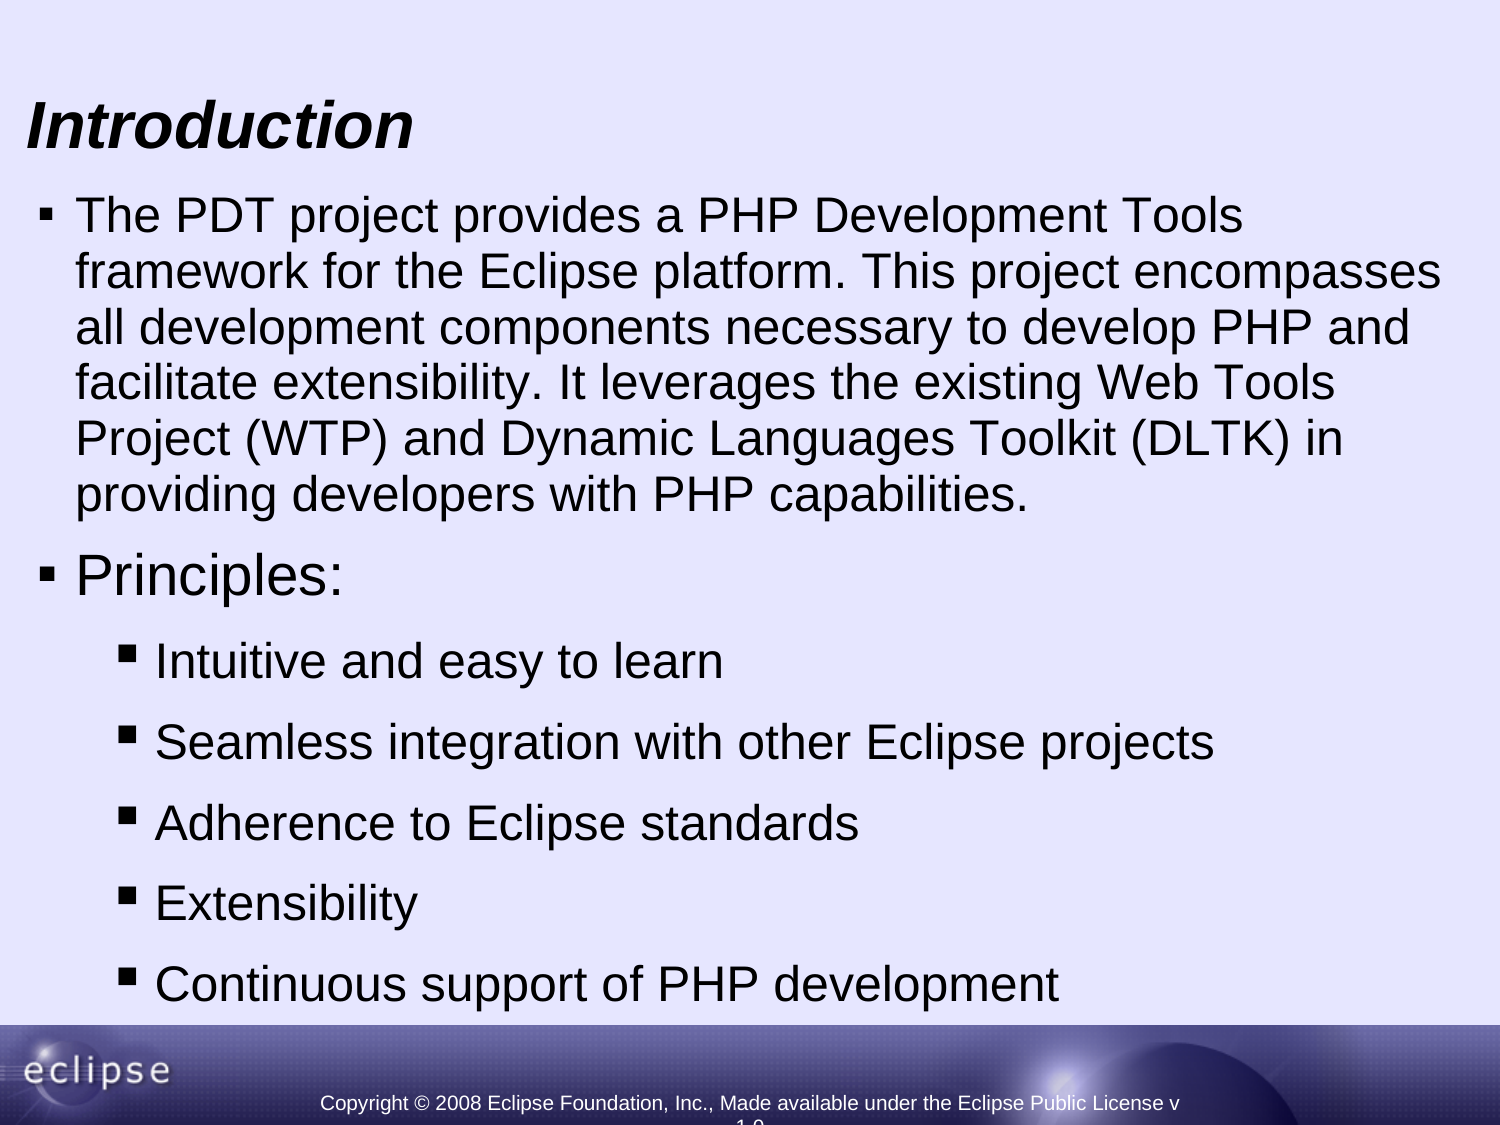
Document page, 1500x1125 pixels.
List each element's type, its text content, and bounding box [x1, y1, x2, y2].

list The PDT project provides a PHP Development Tools framework for the Eclipse platform. This project encompasses all development components necessary to develop PHP and facilitate extensibility. It leverages the existing Web Tools Project (WTP) and Dynamic Languages Toolkit (DLTK) in providing developers with PHP capabilities. Principles: Intuitive and easy to learn Seamless integration with other Eclipse projects Adherence to Eclipse standards Extensibility Continuous support of PHP development [37, 187, 1463, 1021]
picture [0, 1025, 1500, 1125]
title Introduction [26, 84, 1474, 172]
